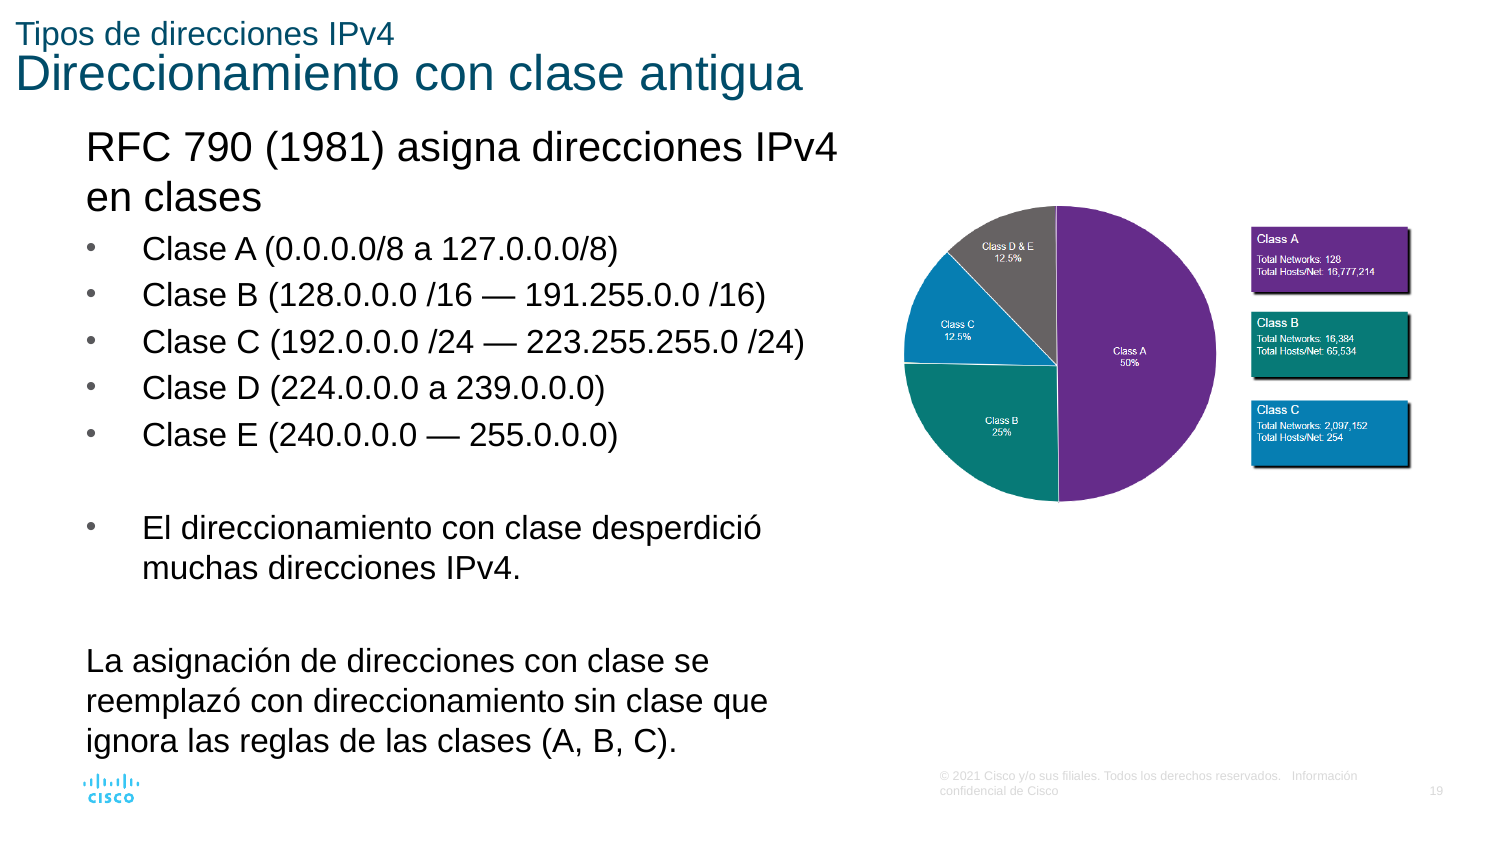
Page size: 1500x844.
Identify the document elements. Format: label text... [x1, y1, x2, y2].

list RFC 790 (1981) asigna direcciones IPv4 en clases Clase A (0.0.0.0/8 a 127.0.0.0/8) Clase B (128.0.0.0 /16 — 191.255.0.0 /16) Clase C (192.0.0.0 /24 — 223.255.255.0 /24) Clase D (224.0.0.0 a 239.0.0.0) Clase E (240.0.0.0 — 255.0.0.0) El direccionamiento con clase desperdició muchas direcciones IPv4. La asignación de direcciones con clase se reemplazó con direccionamiento sin clase que ignora las reglas de las clases (A, B, C). [70, 112, 884, 779]
picture [899, 204, 1419, 506]
title Tipos de direcciones IPv4 Direccionamiento con clase antigua [0, 0, 1369, 121]
